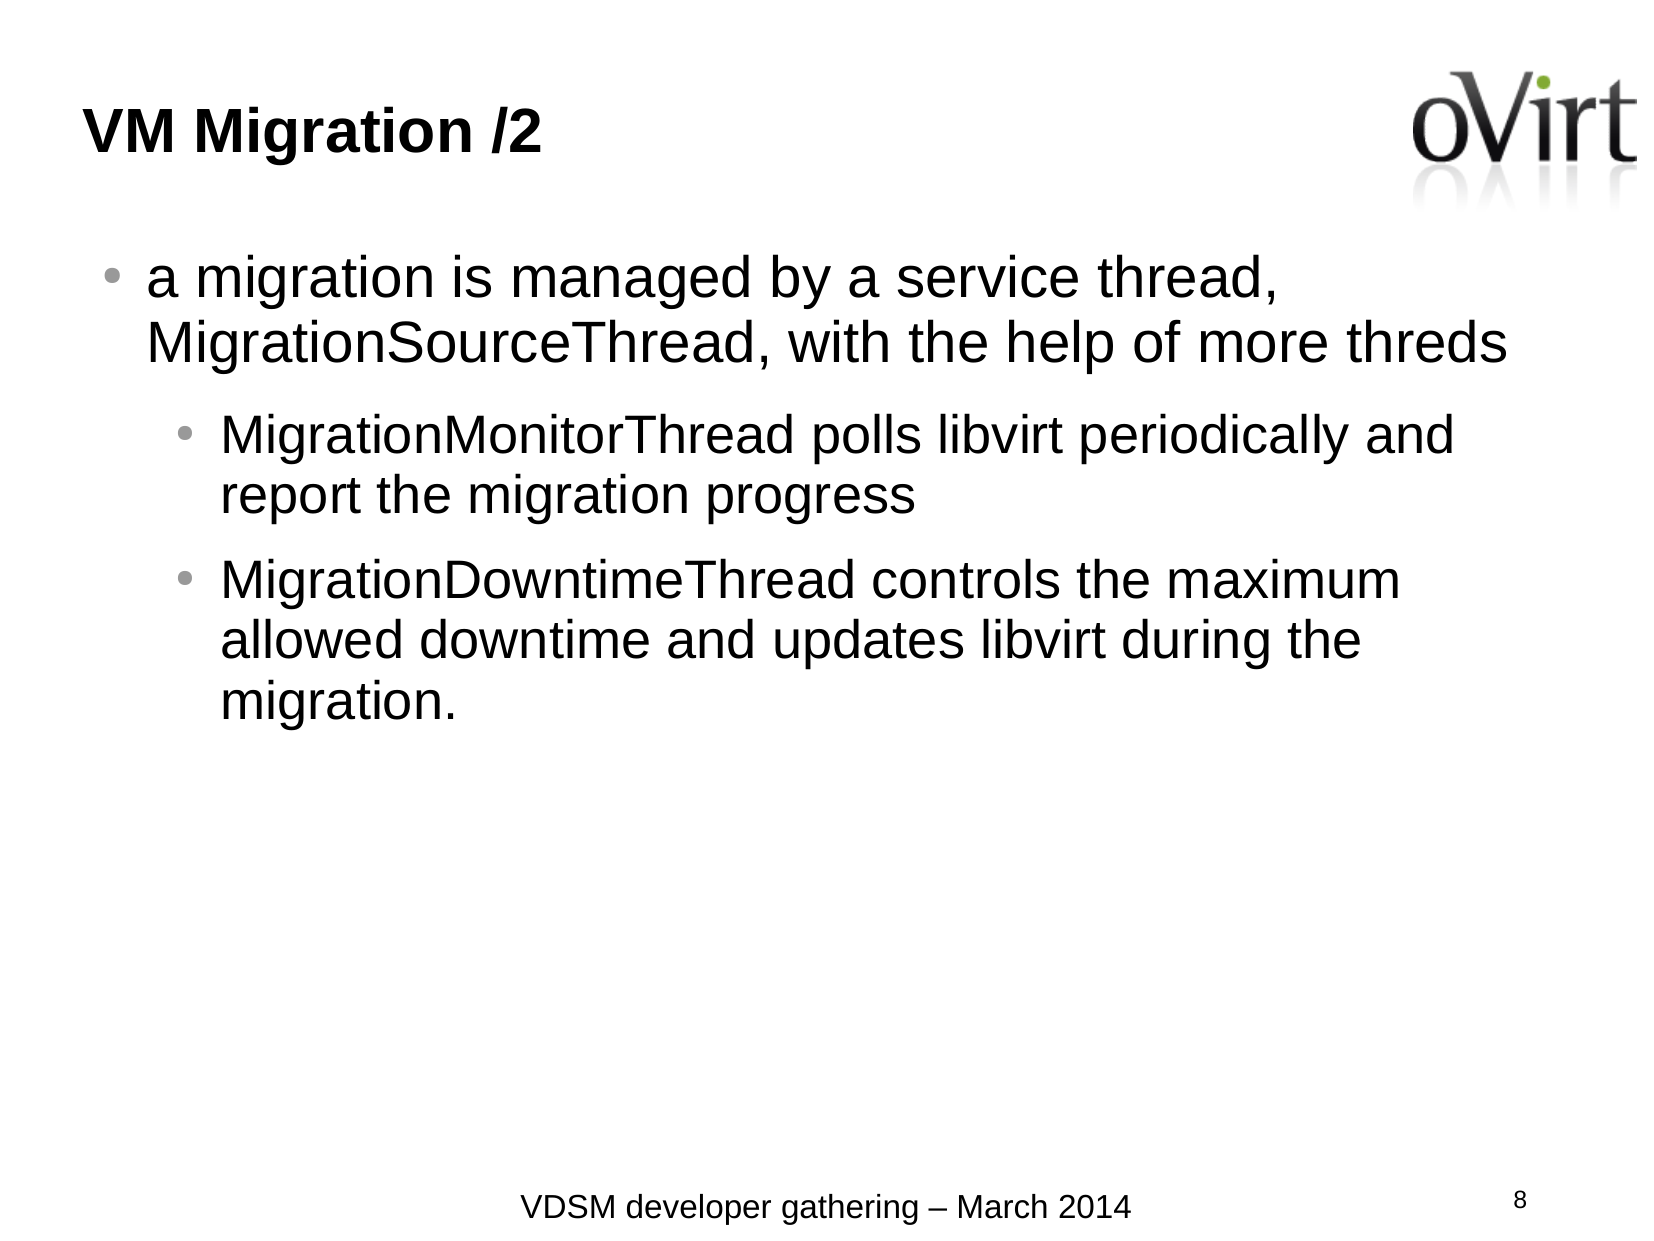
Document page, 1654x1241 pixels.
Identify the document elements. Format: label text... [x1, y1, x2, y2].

list a migration is managed by a service thread, MigrationSourceThread, with the help of more threds MigrationMonitorThread polls libvirt periodically and report the migration progress MigrationDowntimeThread controls the maximum allowed downtime and updates libvirt during the migration. [86, 244, 1576, 1039]
title VM Migration /2 [82, 37, 1303, 226]
picture [1413, 63, 1637, 212]
